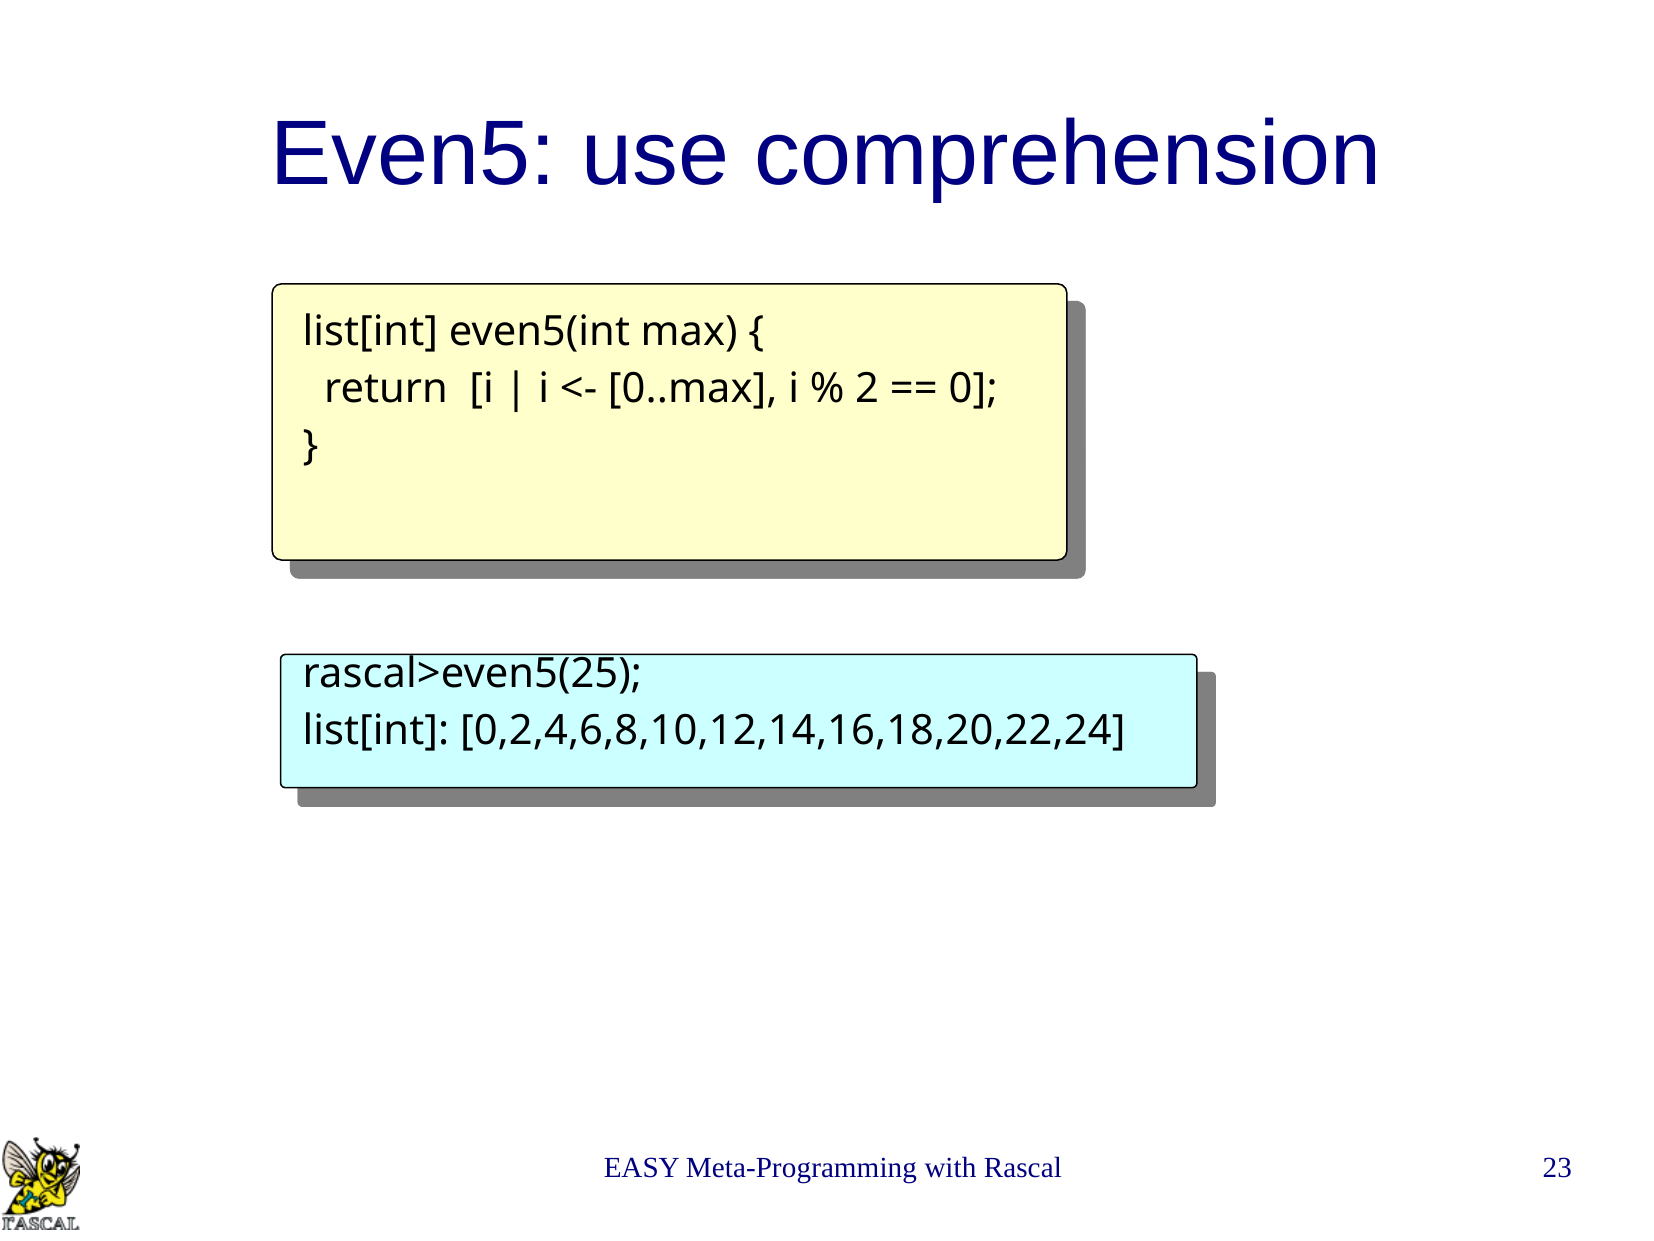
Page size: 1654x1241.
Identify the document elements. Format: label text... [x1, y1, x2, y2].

text_box list[int] even5(int max) { return [i | i <- [0..max], i % 2 == 0]; } rascal>even5(25); list[int]: [0,2,4,6,8,10,12,14,16,18,20,22,24] [287, 293, 1238, 774]
text_box [280, 654, 1197, 788]
picture [1, 1137, 80, 1230]
text_box [272, 283, 1067, 561]
title Even5: use comprehension [82, 49, 1571, 257]
